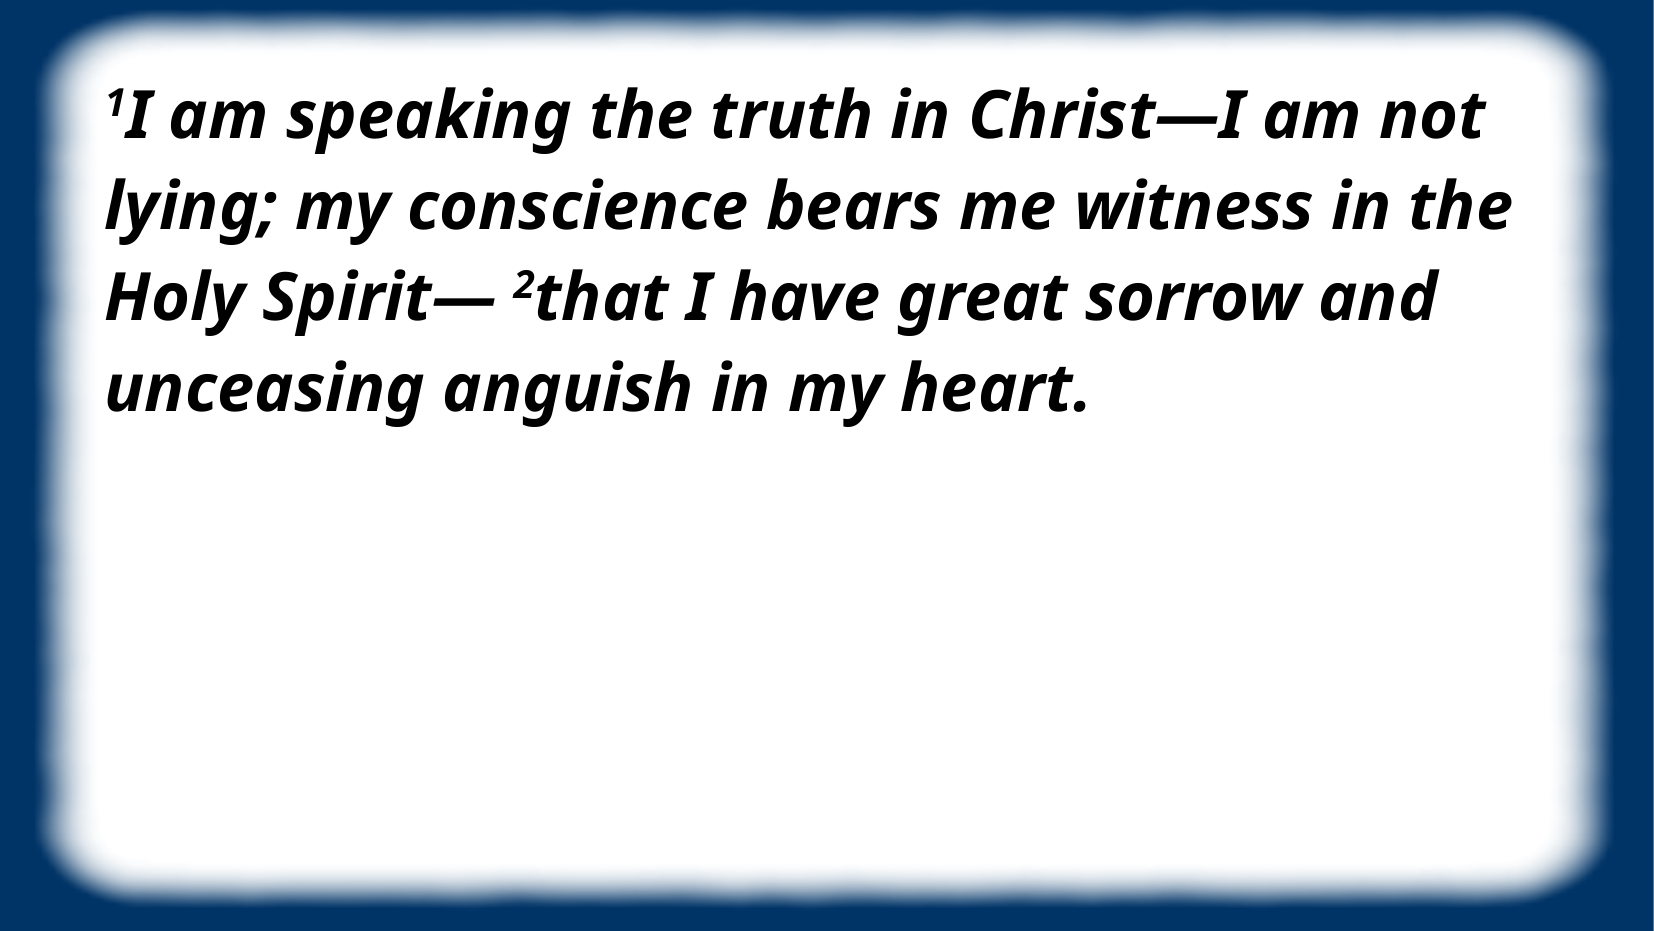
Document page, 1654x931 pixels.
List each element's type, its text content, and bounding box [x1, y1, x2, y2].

text_box 1I am speaking the truth in Christ—I am not lying; my conscience bears me witness in the Holy Spirit— 2that I have great sorrow and unceasing anguish in my heart. [90, 60, 1546, 430]
picture [0, 0, 1654, 931]
